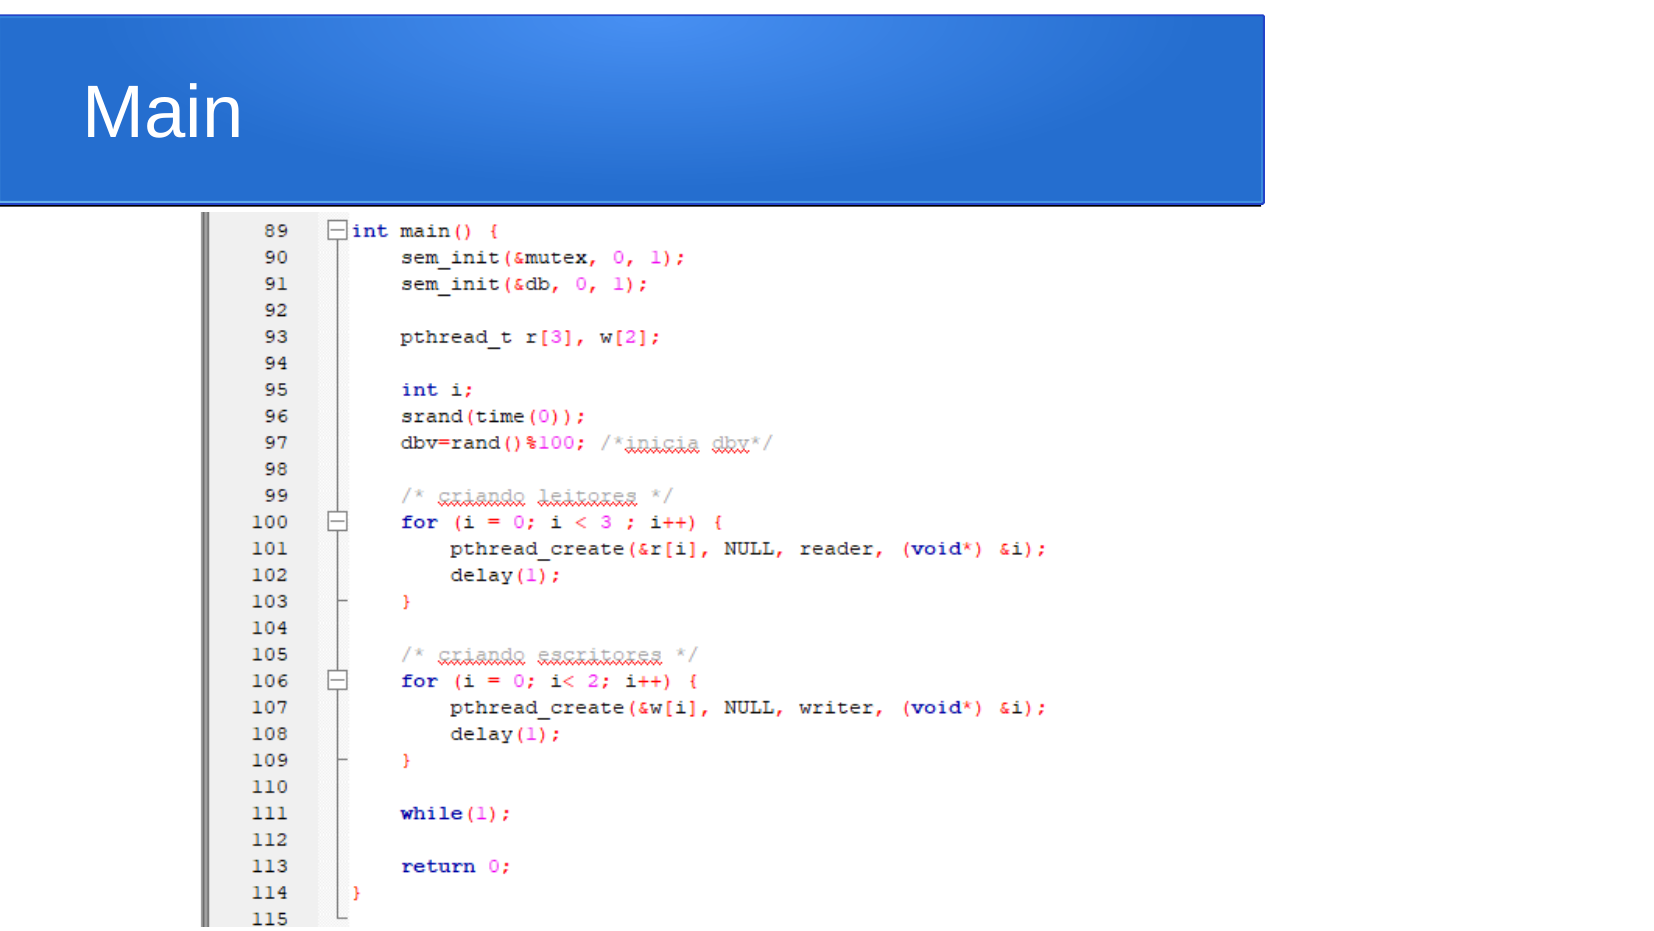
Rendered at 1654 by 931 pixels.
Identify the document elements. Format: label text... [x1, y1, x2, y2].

title Main [82, 35, 1235, 189]
picture [200, 212, 1264, 927]
